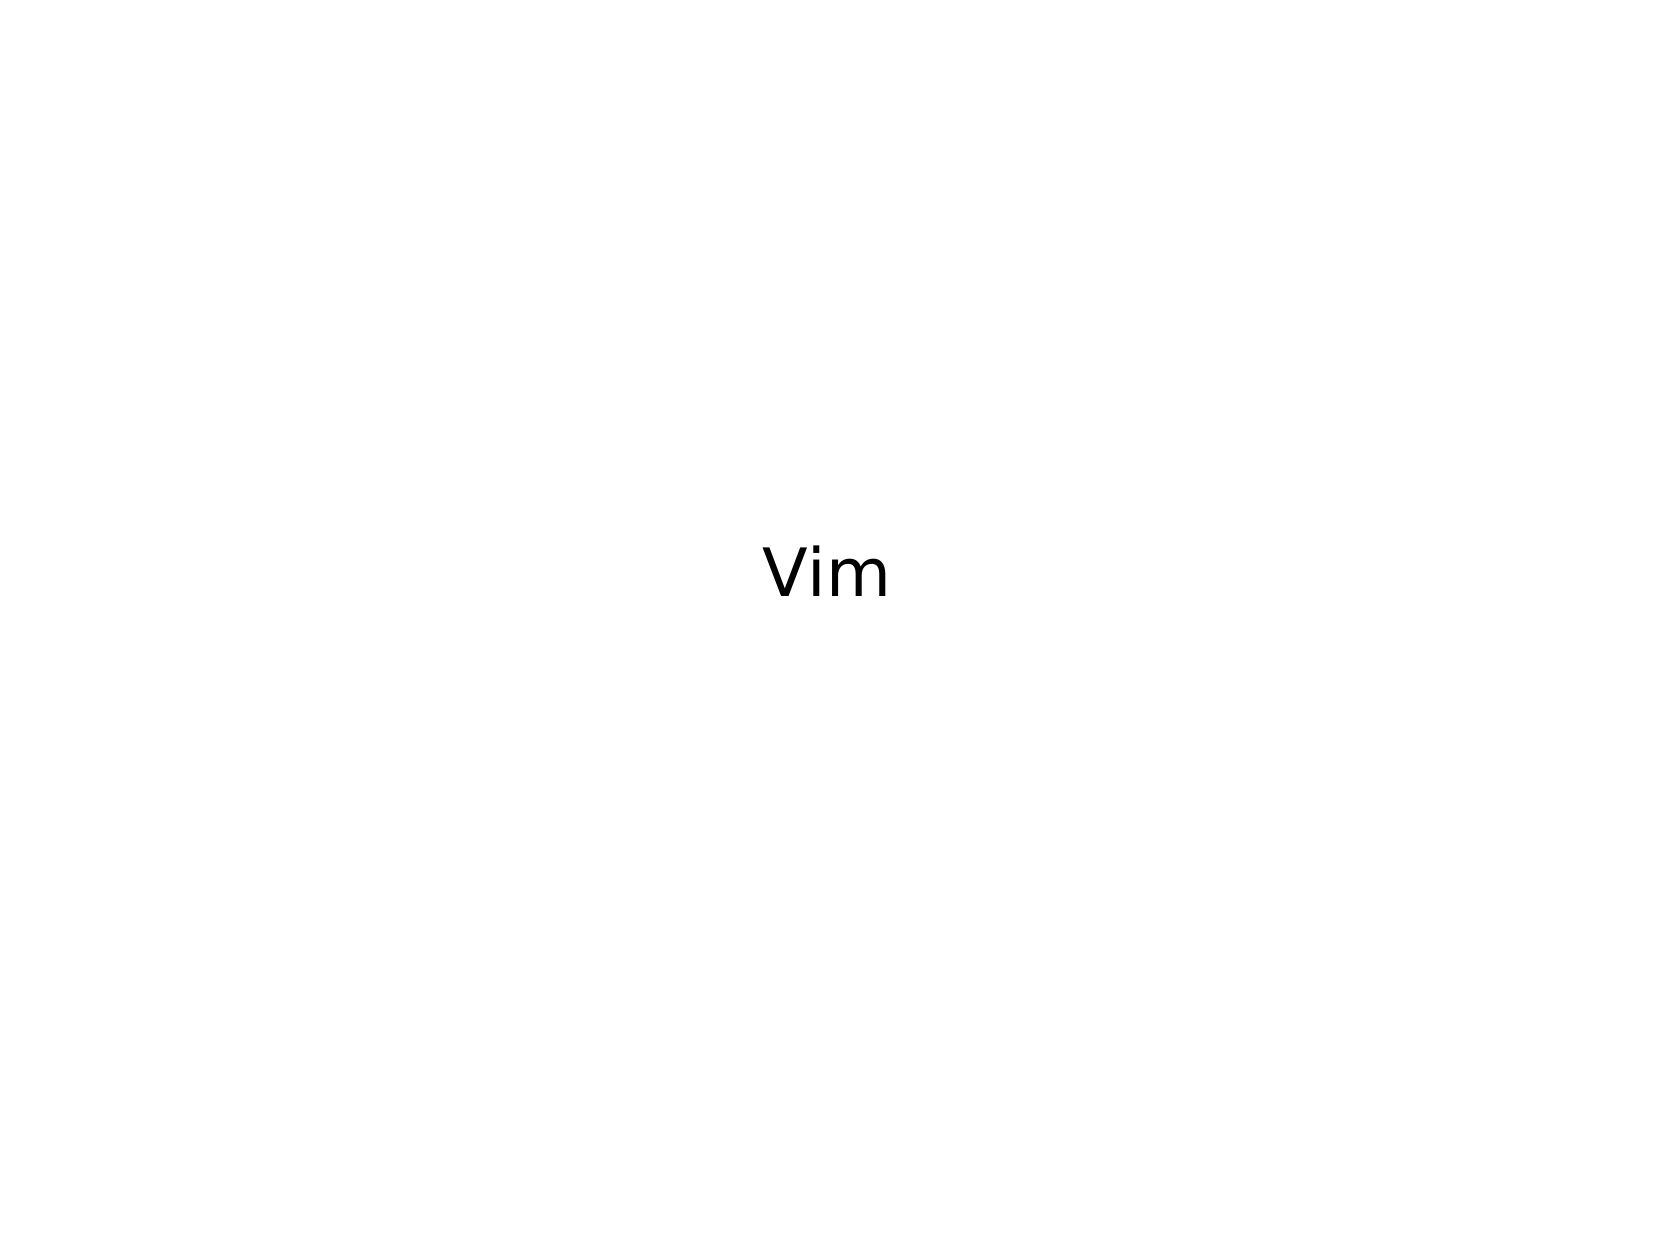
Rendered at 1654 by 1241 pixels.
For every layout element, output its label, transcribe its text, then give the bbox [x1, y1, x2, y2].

subtitle Vim [82, 37, 1571, 1109]
